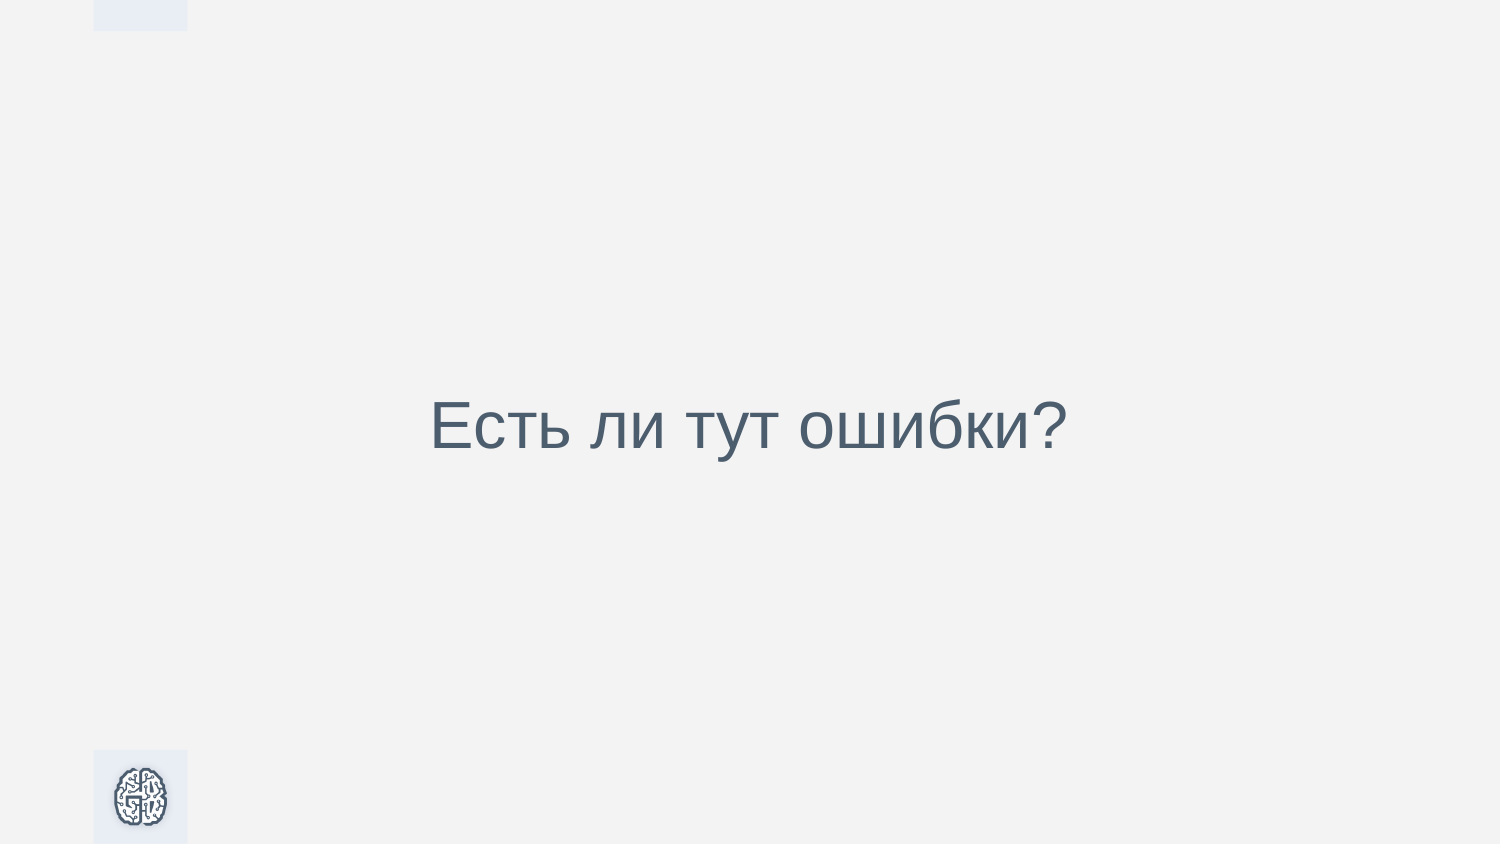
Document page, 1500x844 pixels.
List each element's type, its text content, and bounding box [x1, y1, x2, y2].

picture [106, 760, 175, 834]
text_box Есть ли тут ошибки? [187, 93, 1312, 750]
